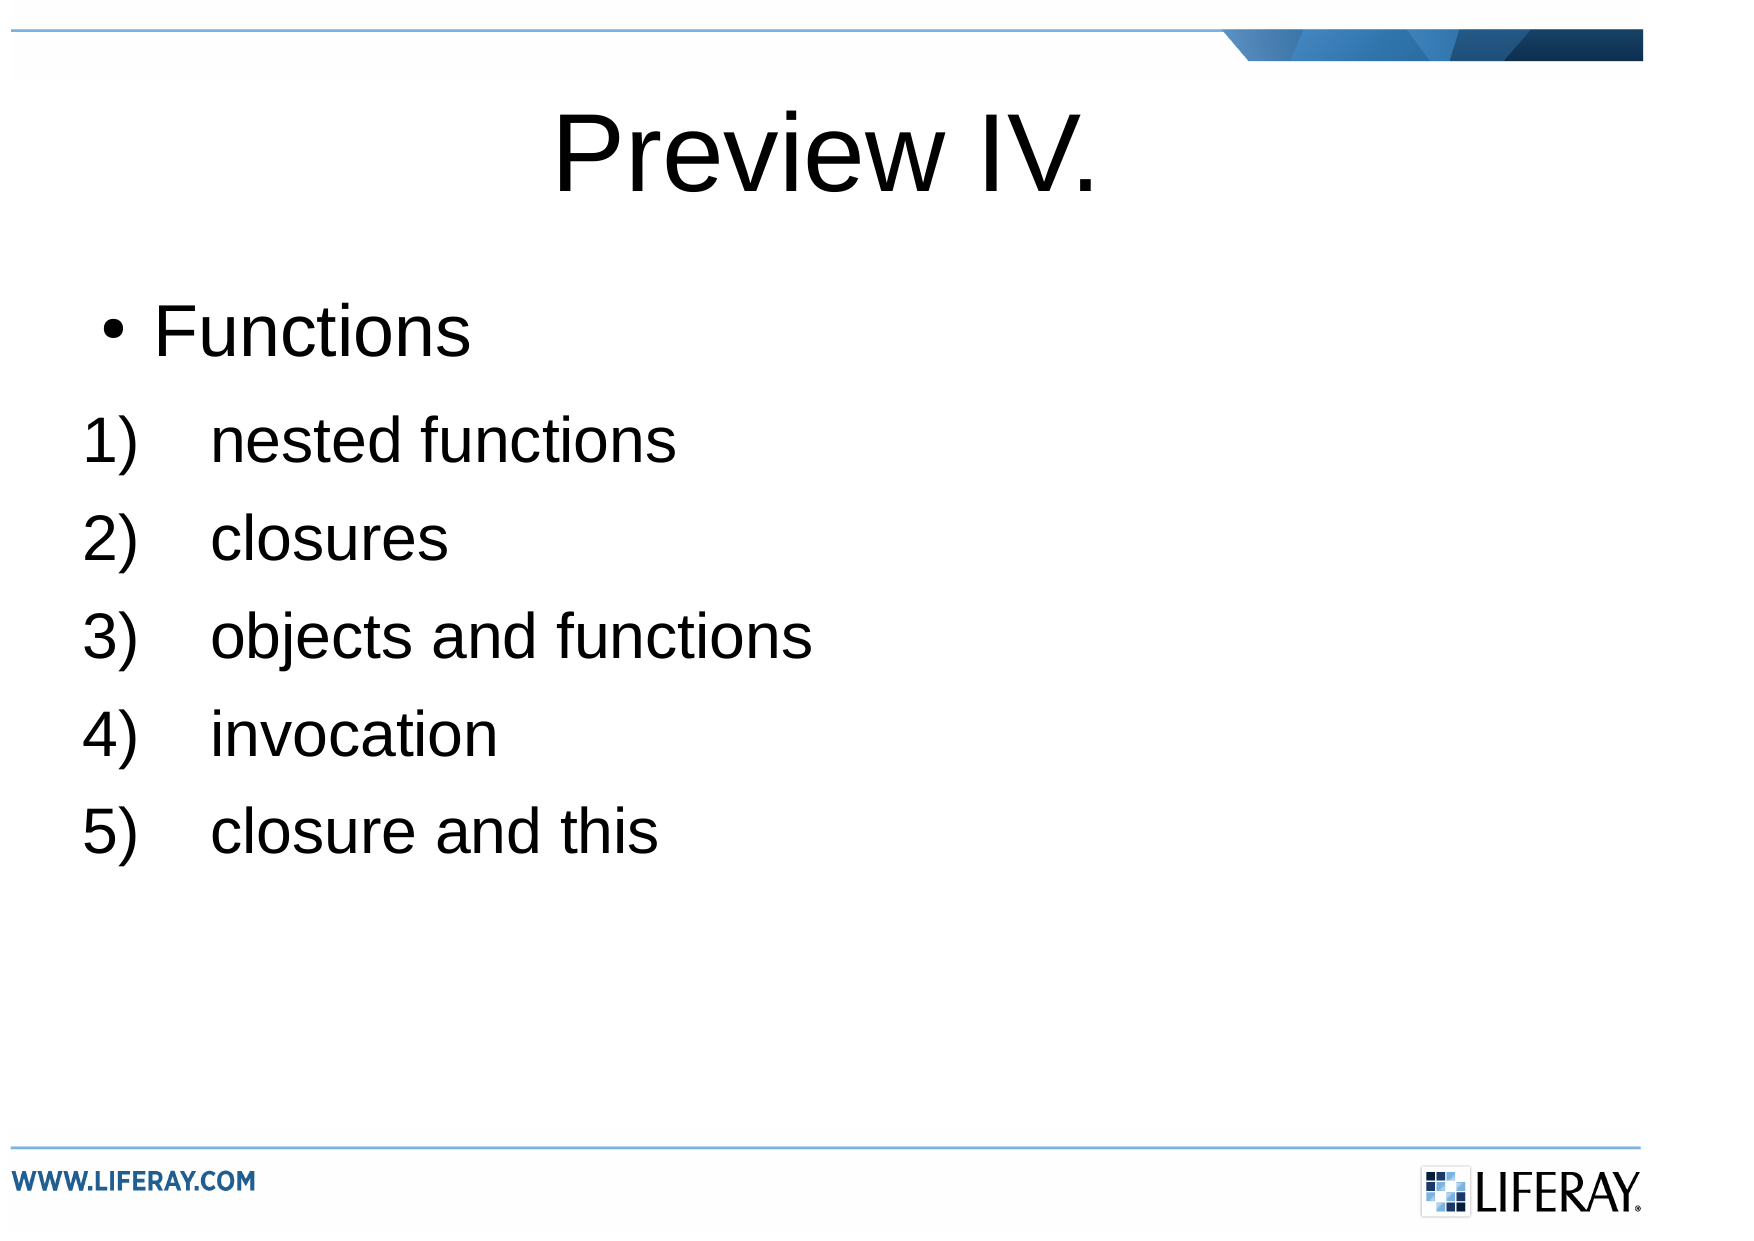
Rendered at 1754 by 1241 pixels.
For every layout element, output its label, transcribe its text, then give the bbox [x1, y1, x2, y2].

picture [11, 0, 1644, 84]
list Functions nested functions closures objects and functions invocation closure and this [82, 290, 1571, 1010]
title Preview IV. [82, 49, 1571, 257]
picture [9, 1124, 1642, 1234]
